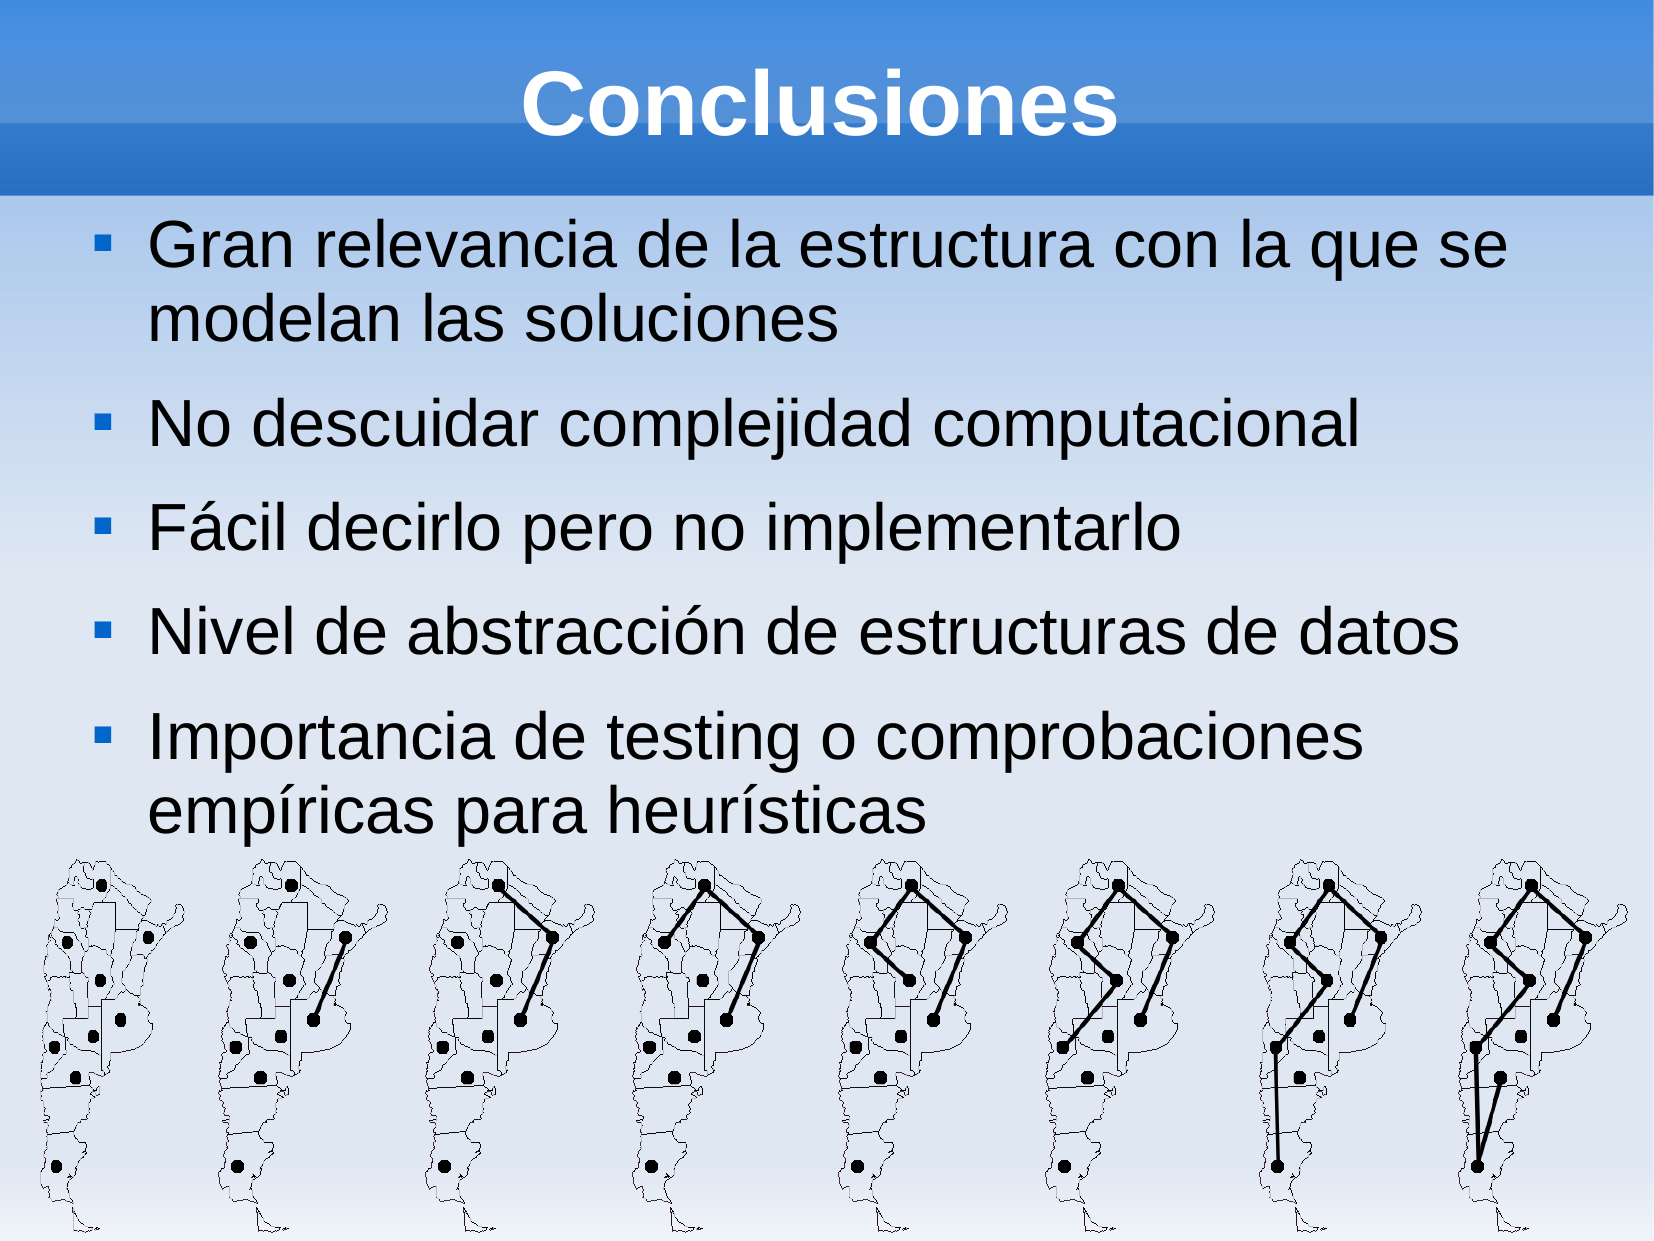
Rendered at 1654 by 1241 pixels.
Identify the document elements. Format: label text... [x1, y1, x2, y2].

list Gran relevancia de la estructura con la que se modelan las soluciones No descuidar complejidad computacional Fácil decirlo pero no implementarlo Nivel de abstracción de estructuras de datos Importancia de testing o comprobaciones empíricas para heurísticas [76, 206, 1565, 1011]
picture [0, 0, 1654, 1241]
title Conclusiones [76, 7, 1565, 200]
